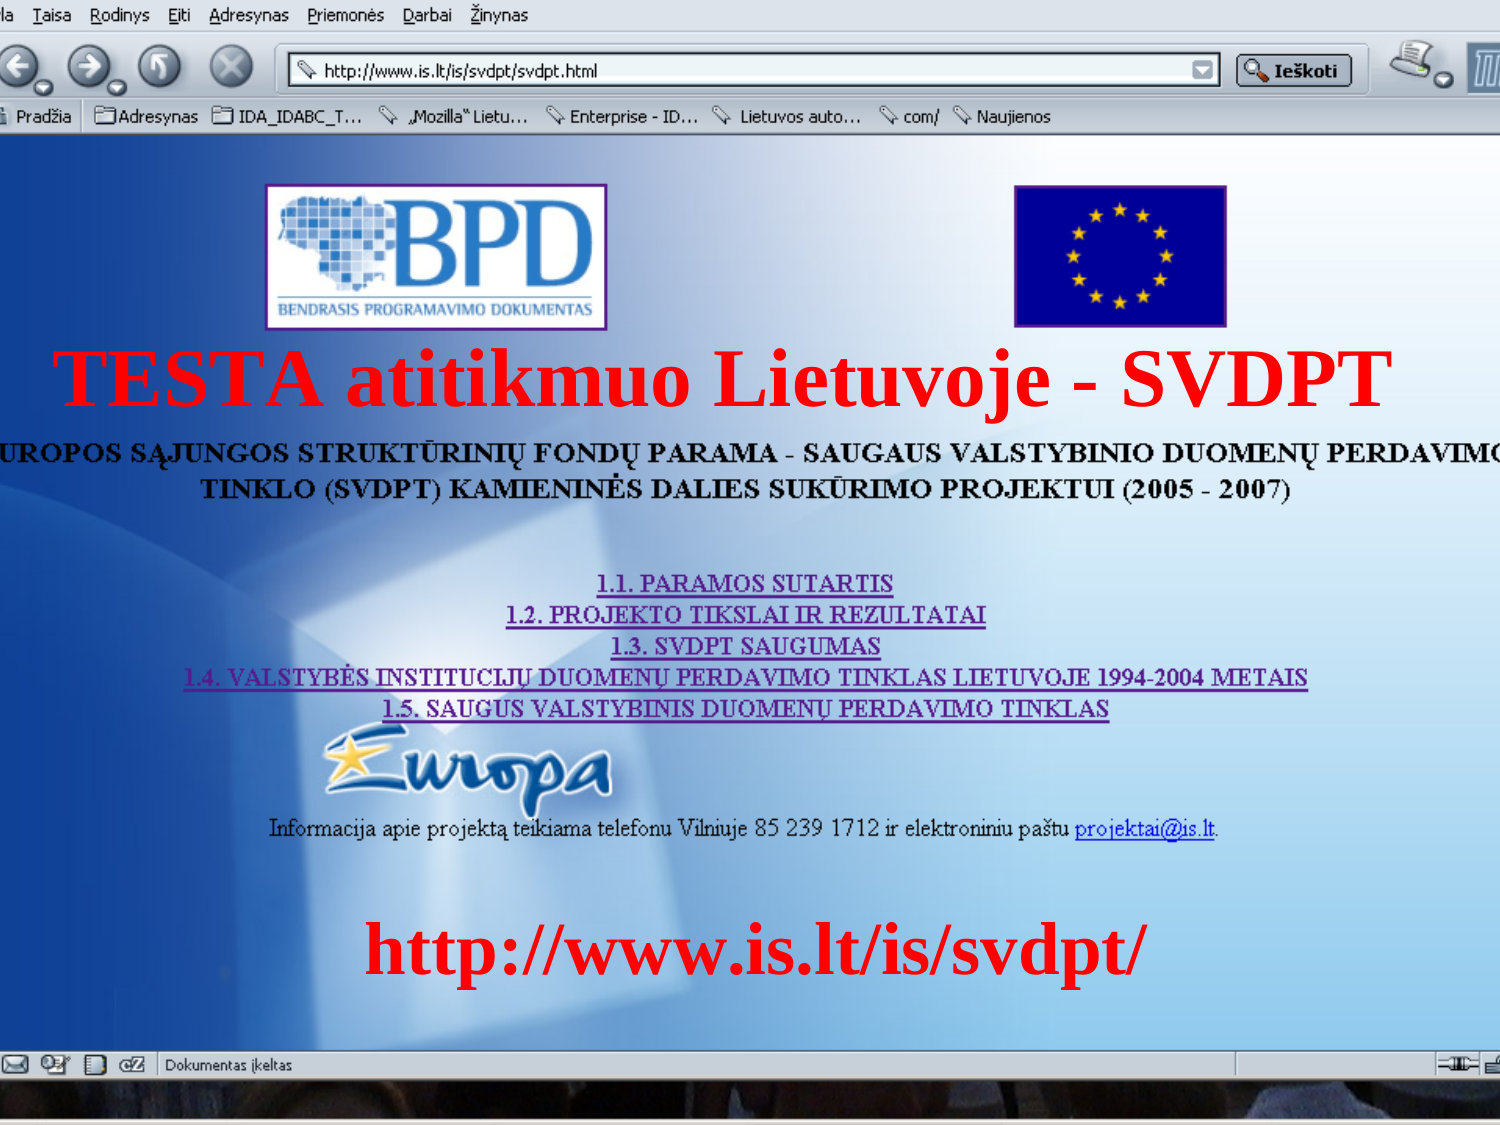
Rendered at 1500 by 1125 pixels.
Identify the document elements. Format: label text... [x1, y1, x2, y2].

picture [0, 0, 1500, 1125]
text_box http://www.is.lt/is/svdpt/ [350, 900, 1176, 999]
text_box TESTA atitikmuo Lietuvoje - SVDPT [37, 324, 1500, 433]
